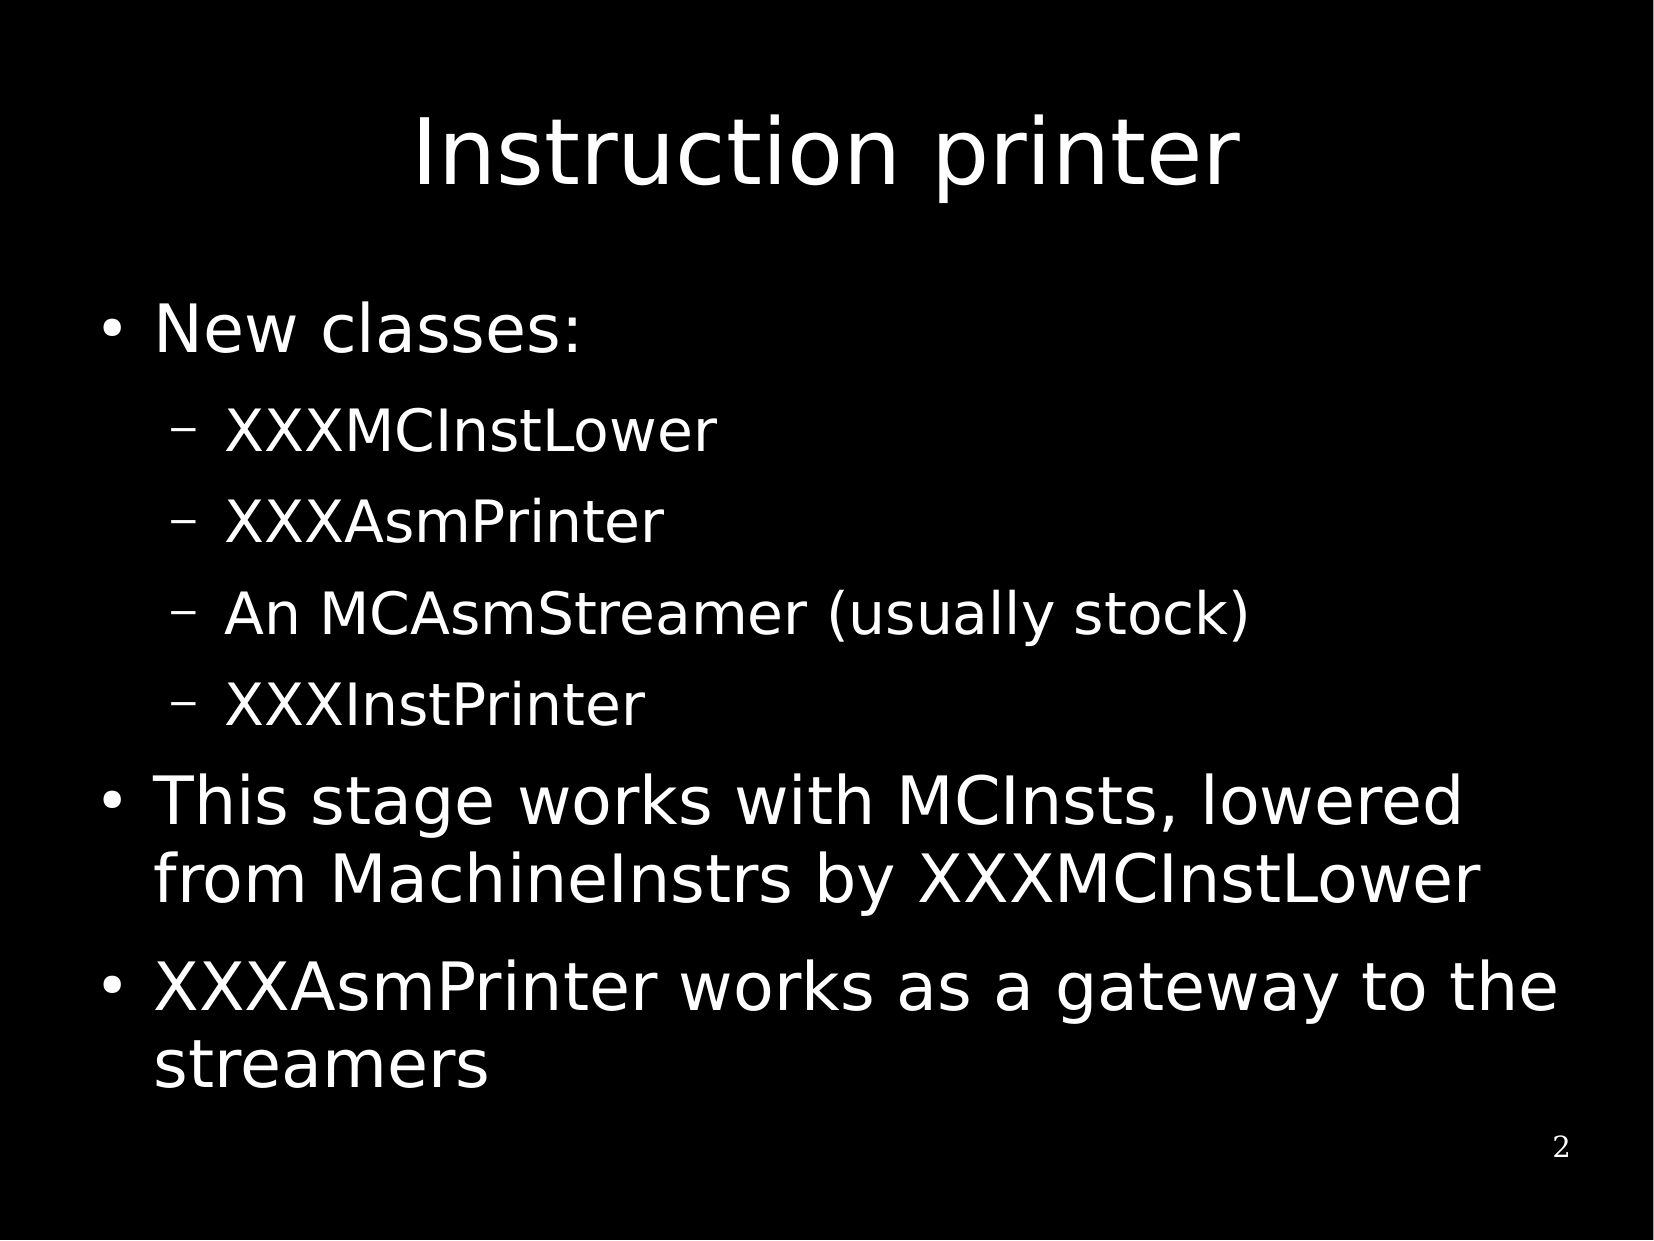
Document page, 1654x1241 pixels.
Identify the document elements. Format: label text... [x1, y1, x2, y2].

title Instruction printer [82, 49, 1571, 257]
list New classes: XXXMCInstLower XXXAsmPrinter An MCAsmStreamer (usually stock) XXXInstPrinter This stage works with MCInsts, lowered from MachineInstrs by XXXMCInstLower XXXAsmPrinter works as a gateway to the streamers [82, 290, 1571, 1123]
